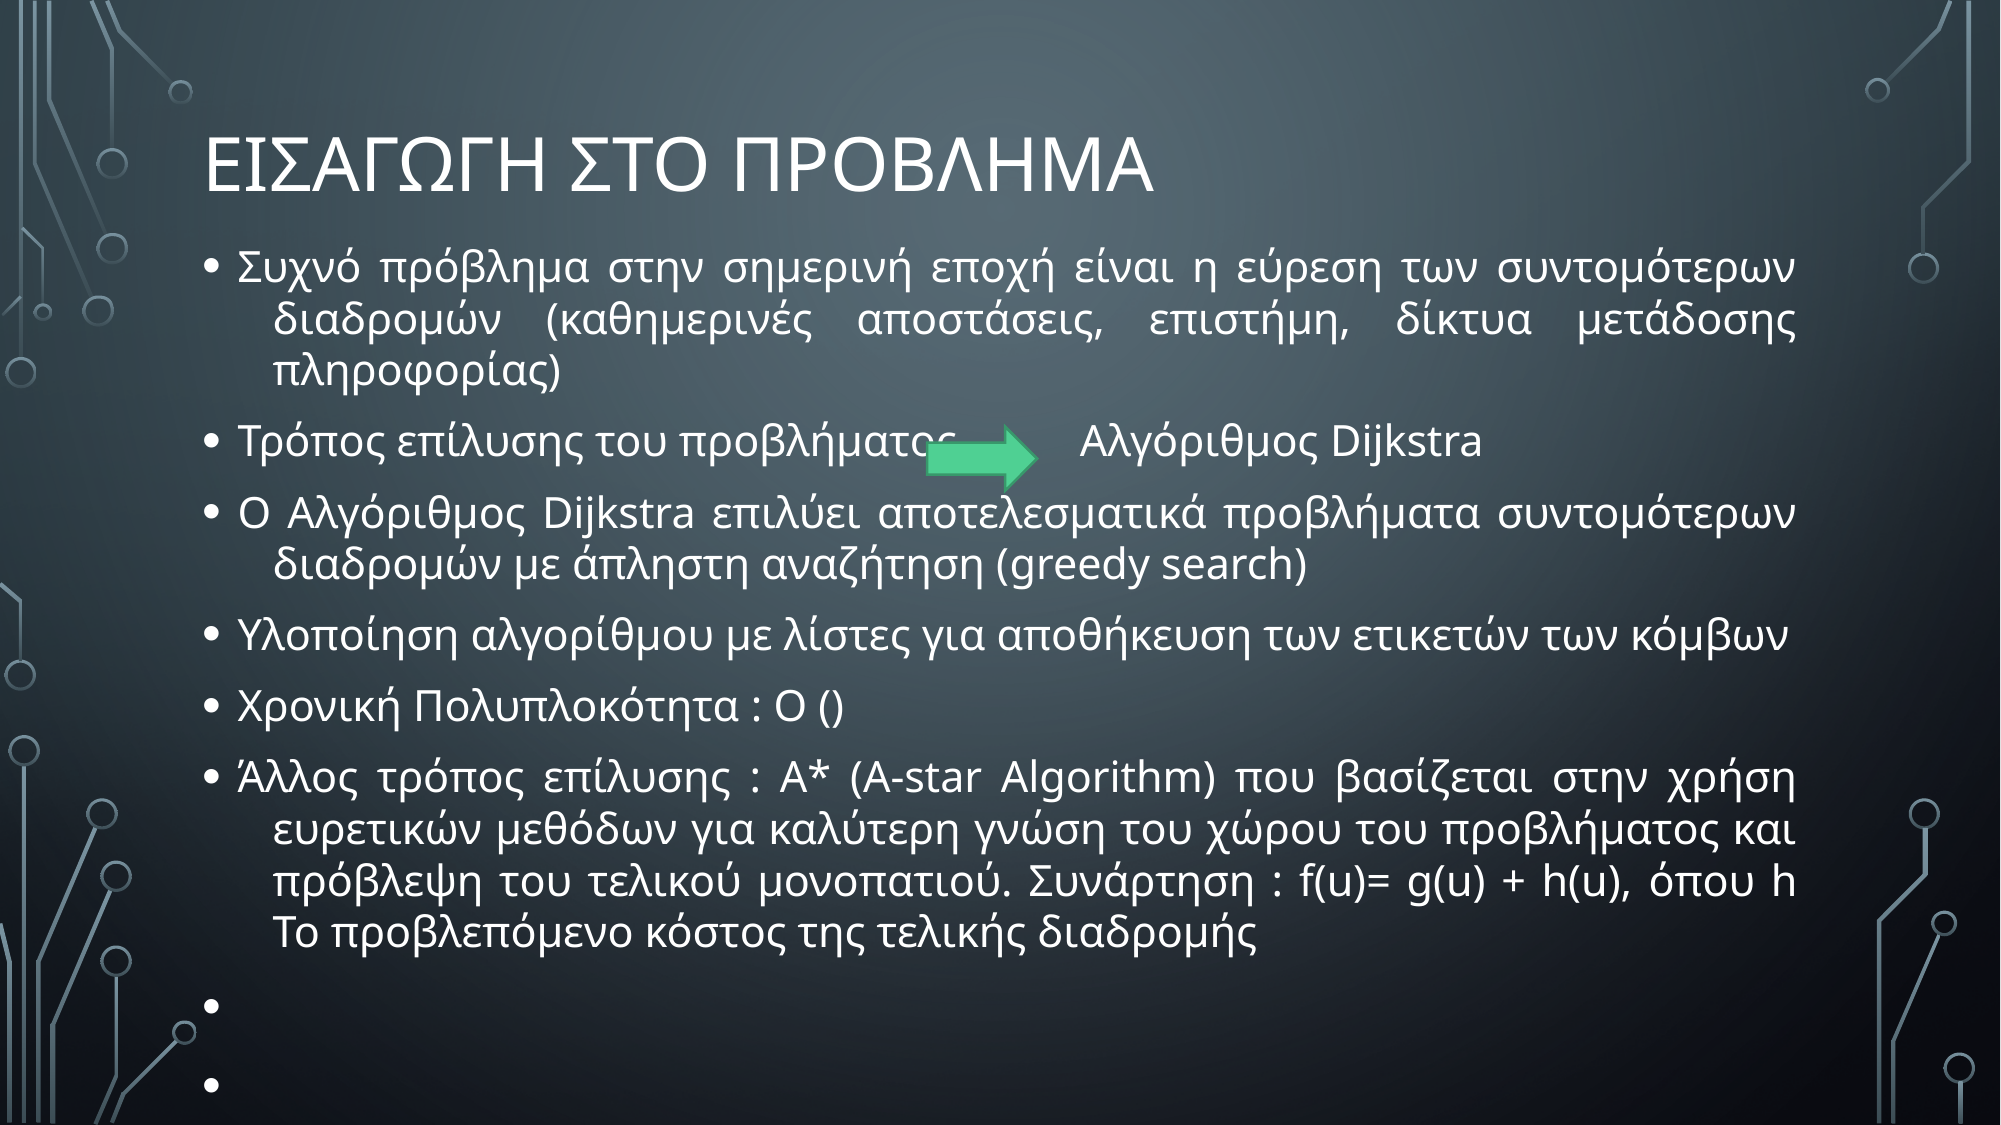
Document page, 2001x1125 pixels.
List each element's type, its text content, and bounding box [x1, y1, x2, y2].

list Συχνό πρόβλημα στην σημερινή εποχή είναι η εύρεση των συντομότερων διαδρομών (καθημερινές αποστάσεις, επιστήμη, δίκτυα μετάδοσης πληροφορίας) Τρόπος επίλυσης του προβλήματος Αλγόριθμος Dijkstra Ο Αλγόριθμος Dijkstra επιλύει αποτελεσματικά προβλήματα συντομότερων διαδρομών με άπληστη αναζήτηση (greedy search) Υλοποίηση αλγορίθμου με λίστες για αποθήκευση των ετικετών των κόμβων Χρονική Πολυπλοκότητα : O () Άλλος τρόπος επίλυσης : A* (A-star Algorithm) που βασίζεται στην χρήση ευρετικών μεθόδων για καλύτερη γνώση του χώρου του προβλήματος και πρόβλεψη του τελικού μονοπατιού. Συνάρτηση : f(u)= g(u) + h(u), όπου h Το προβλεπόμενο κόστος της τελικής διαδρομής [187, 232, 1813, 1024]
title ΕΙΣΑΓΩΓΗ ΣΤΟ ΠΡΟΒΛΗΜΑ [187, 101, 1813, 232]
text_box [927, 426, 1038, 491]
